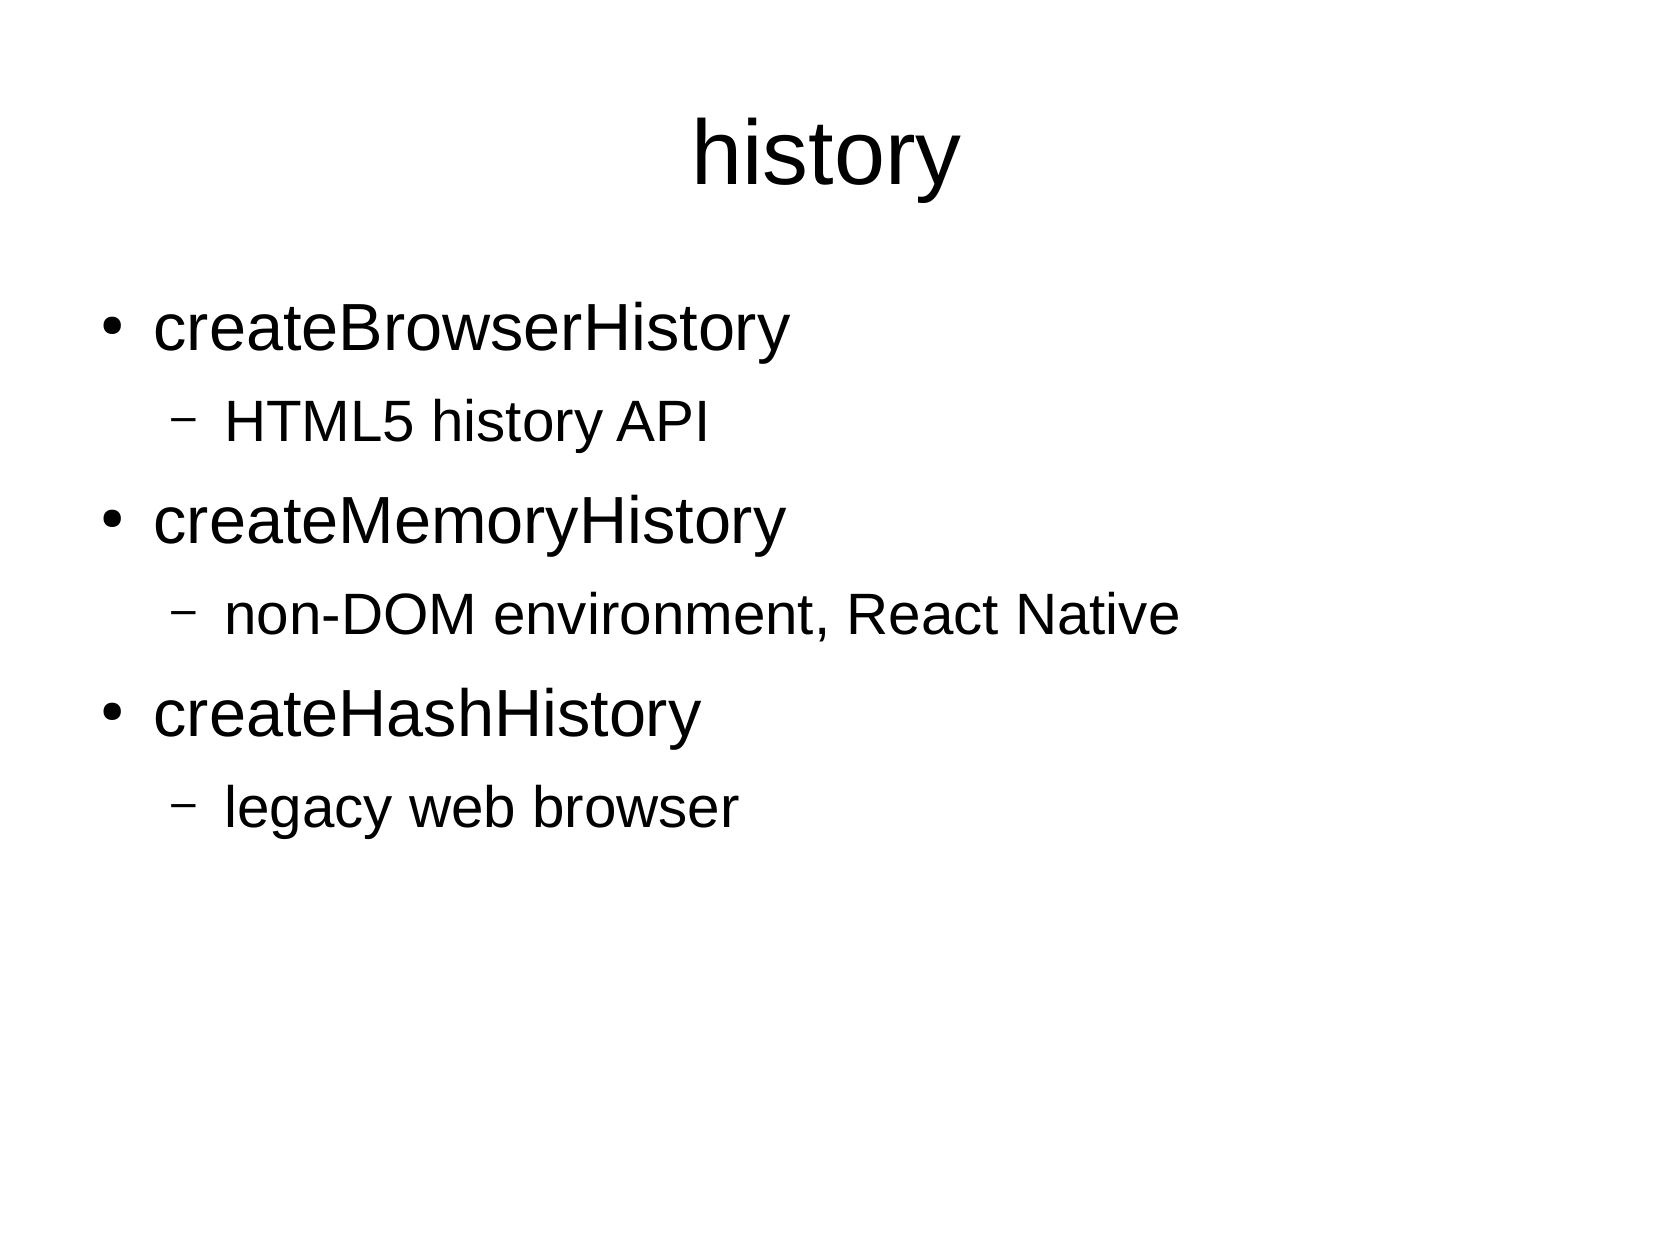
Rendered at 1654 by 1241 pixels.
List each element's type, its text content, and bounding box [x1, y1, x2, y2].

title history [82, 49, 1571, 257]
list createBrowserHistory HTML5 history API createMemoryHistory non-DOM environment, React Native createHashHistory legacy web browser [82, 290, 1571, 1010]
